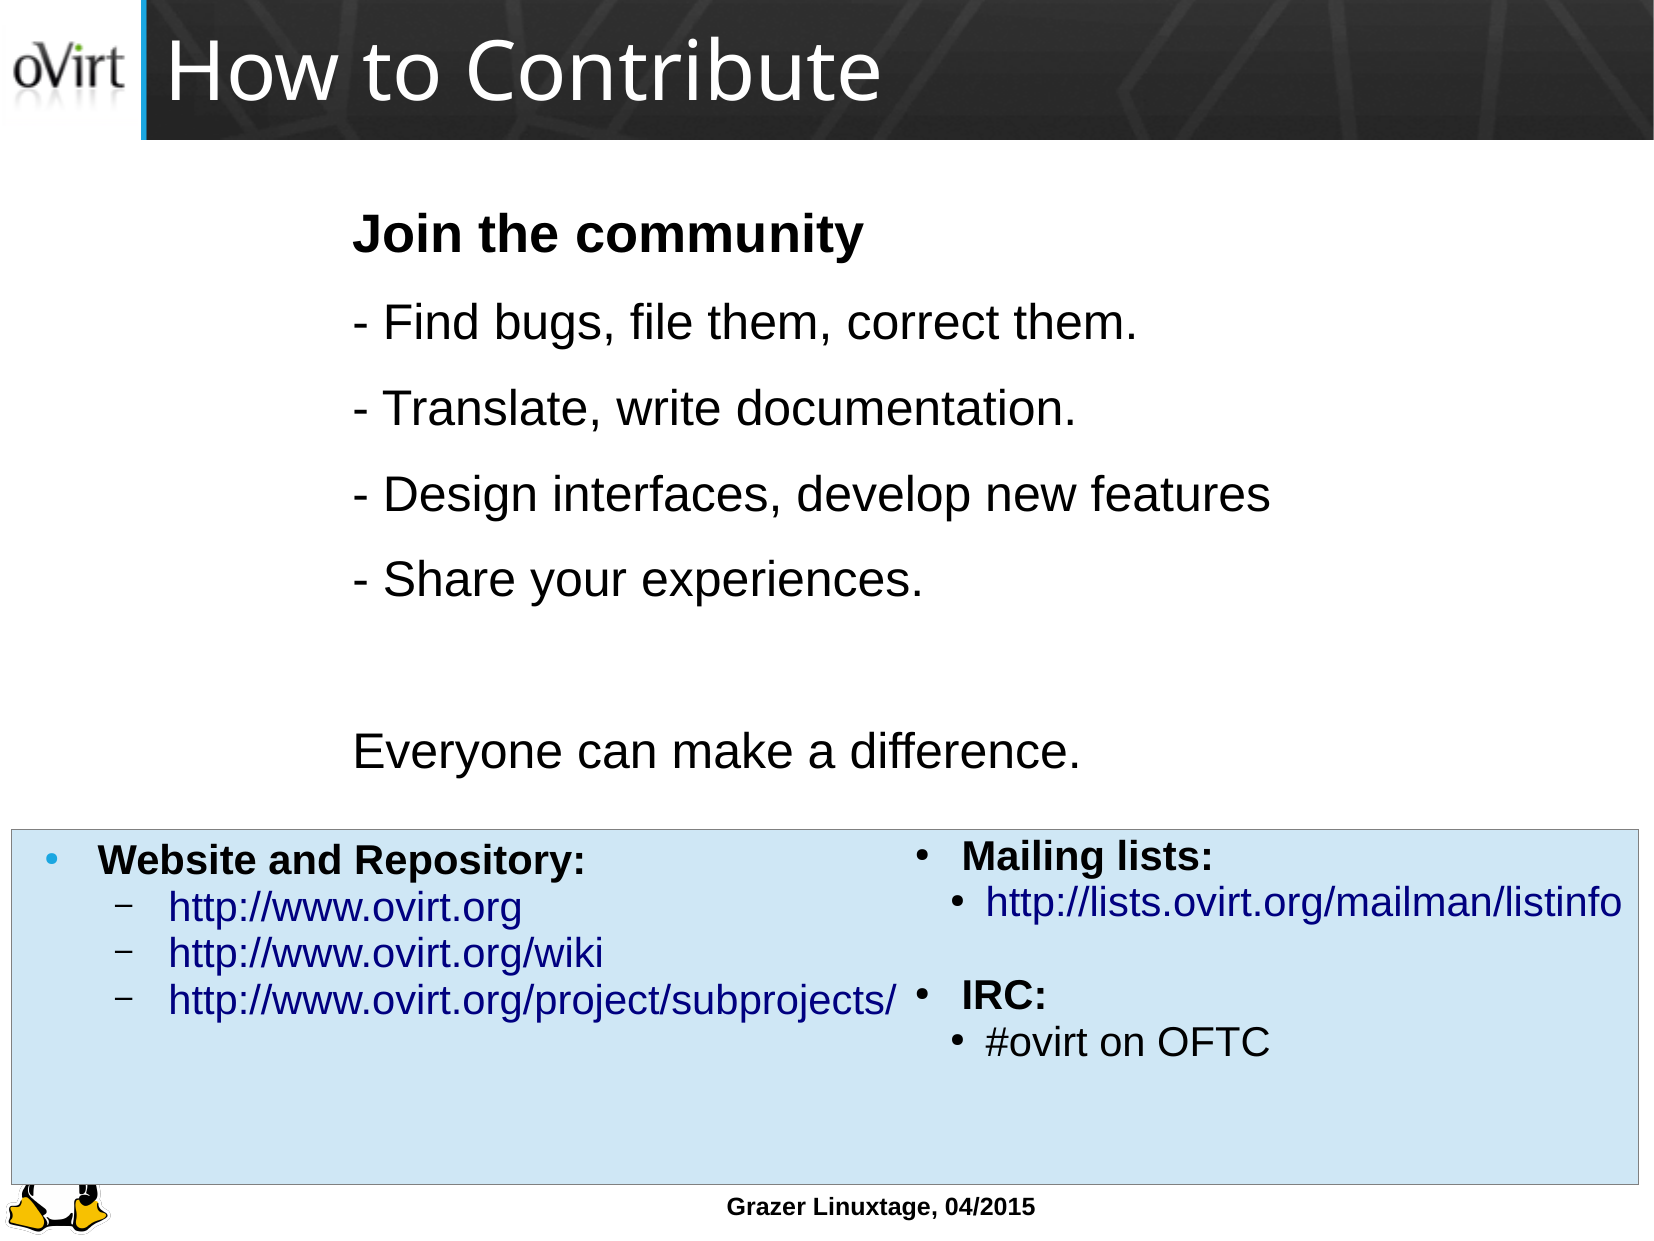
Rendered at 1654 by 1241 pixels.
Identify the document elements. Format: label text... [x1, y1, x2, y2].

picture [5, 1100, 111, 1235]
text_box Mailing lists: http://lists.ovirt.org/mailman/listinfo IRC: #ovirt on OFTC [900, 825, 1639, 1073]
text_box Join the community - Find bugs, file them, correct them. - Translate, write documentation. - Design interfaces, develop new features - Share your experiences. Everyone can make a difference. [337, 196, 1299, 787]
title How to Contribute [164, 18, 1653, 119]
text_box Website and Repository: http://www.ovirt.org http://www.ovirt.org/wiki http://www.ovirt.org/project/subprojects/ [11, 829, 1639, 1185]
picture [0, 0, 1654, 140]
